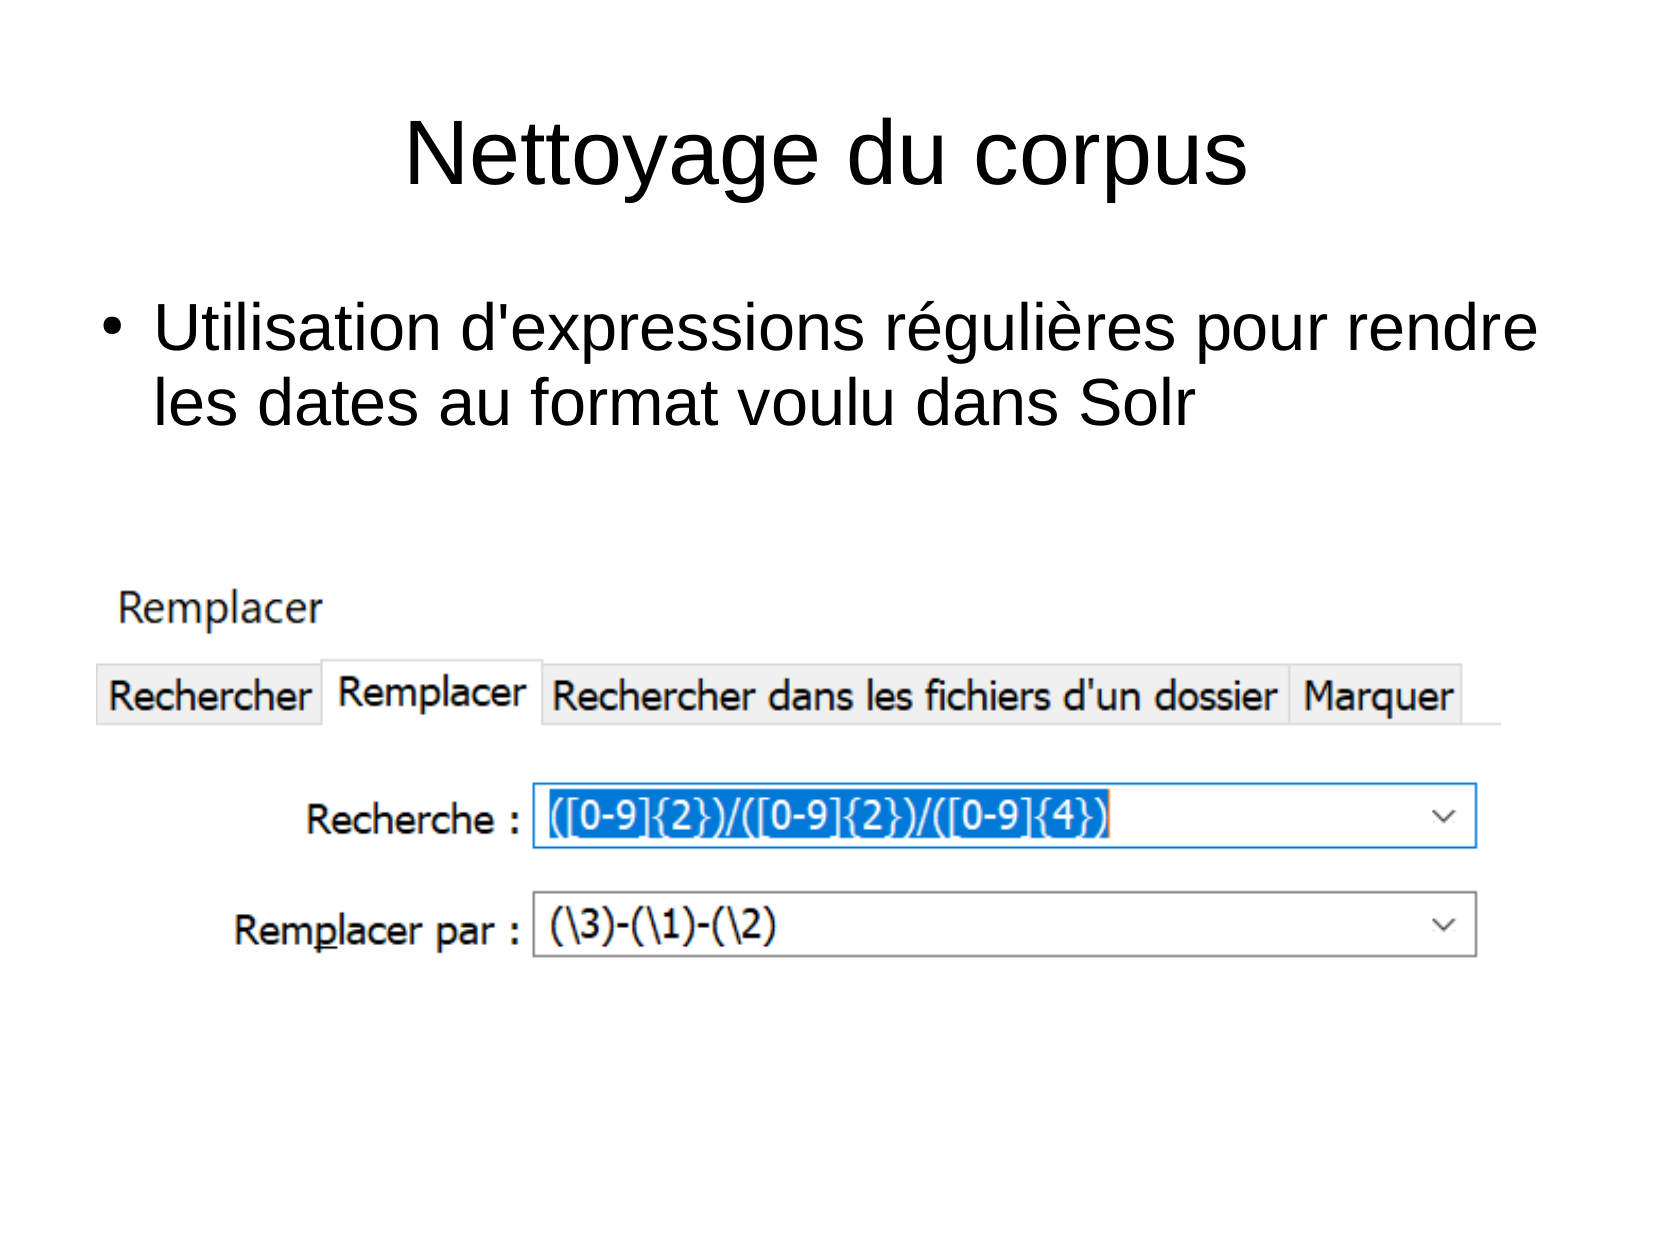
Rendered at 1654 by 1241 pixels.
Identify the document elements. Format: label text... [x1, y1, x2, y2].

title Nettoyage du corpus [82, 49, 1571, 257]
list Utilisation d'expressions régulières pour rendre les dates au format voulu dans Solr [82, 290, 1571, 1109]
picture [96, 566, 1501, 979]
